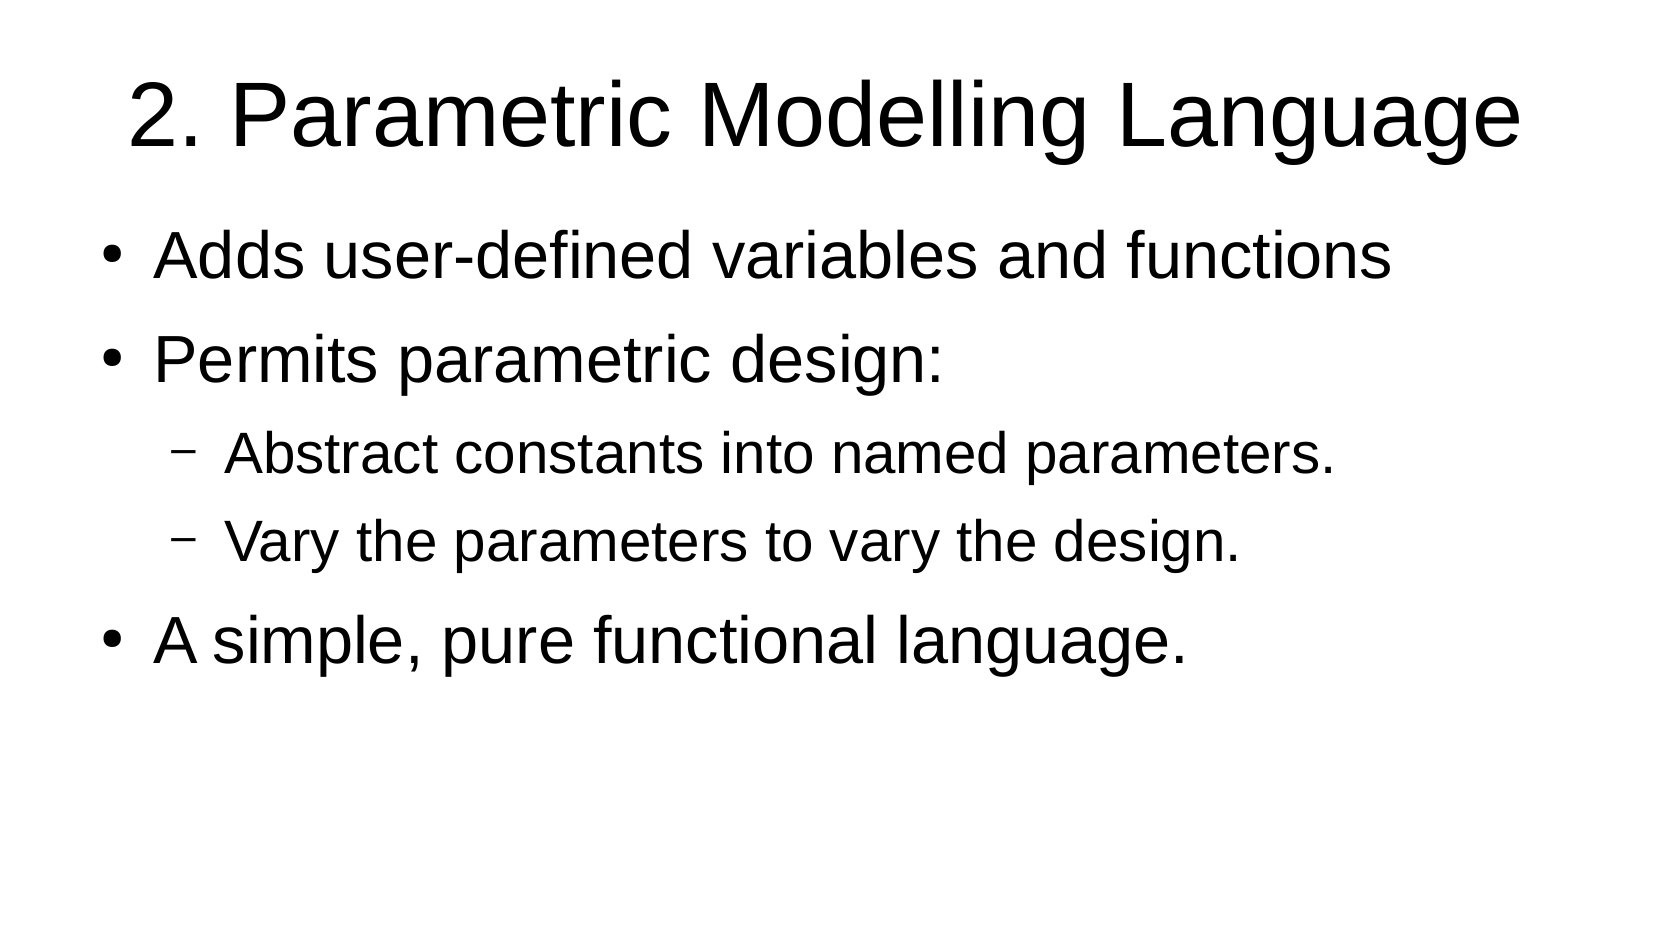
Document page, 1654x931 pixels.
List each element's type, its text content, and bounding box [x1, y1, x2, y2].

title 2. Parametric Modelling Language [82, 37, 1571, 193]
list Adds user-defined variables and functions Permits parametric design: Abstract constants into named parameters. Vary the parameters to vary the design. A simple, pure functional language. [82, 217, 1571, 758]
